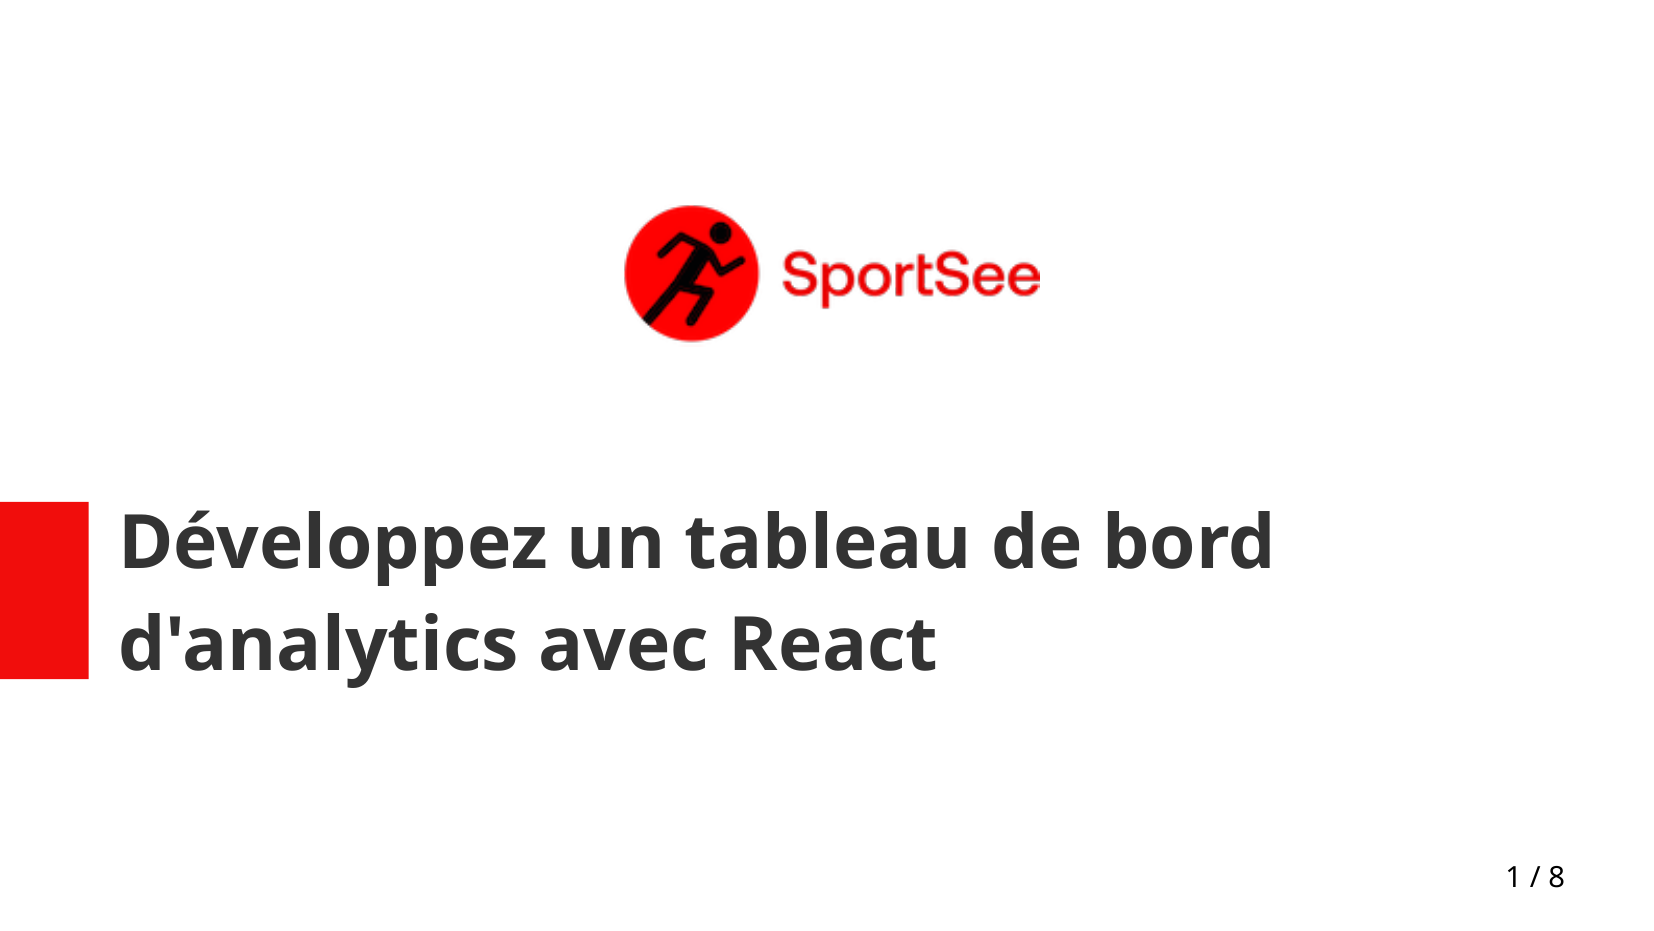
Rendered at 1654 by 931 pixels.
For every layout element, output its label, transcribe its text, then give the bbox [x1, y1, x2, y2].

picture [623, 204, 1040, 347]
title Développez un tableau de bord d'analytics avec React [118, 488, 1536, 693]
